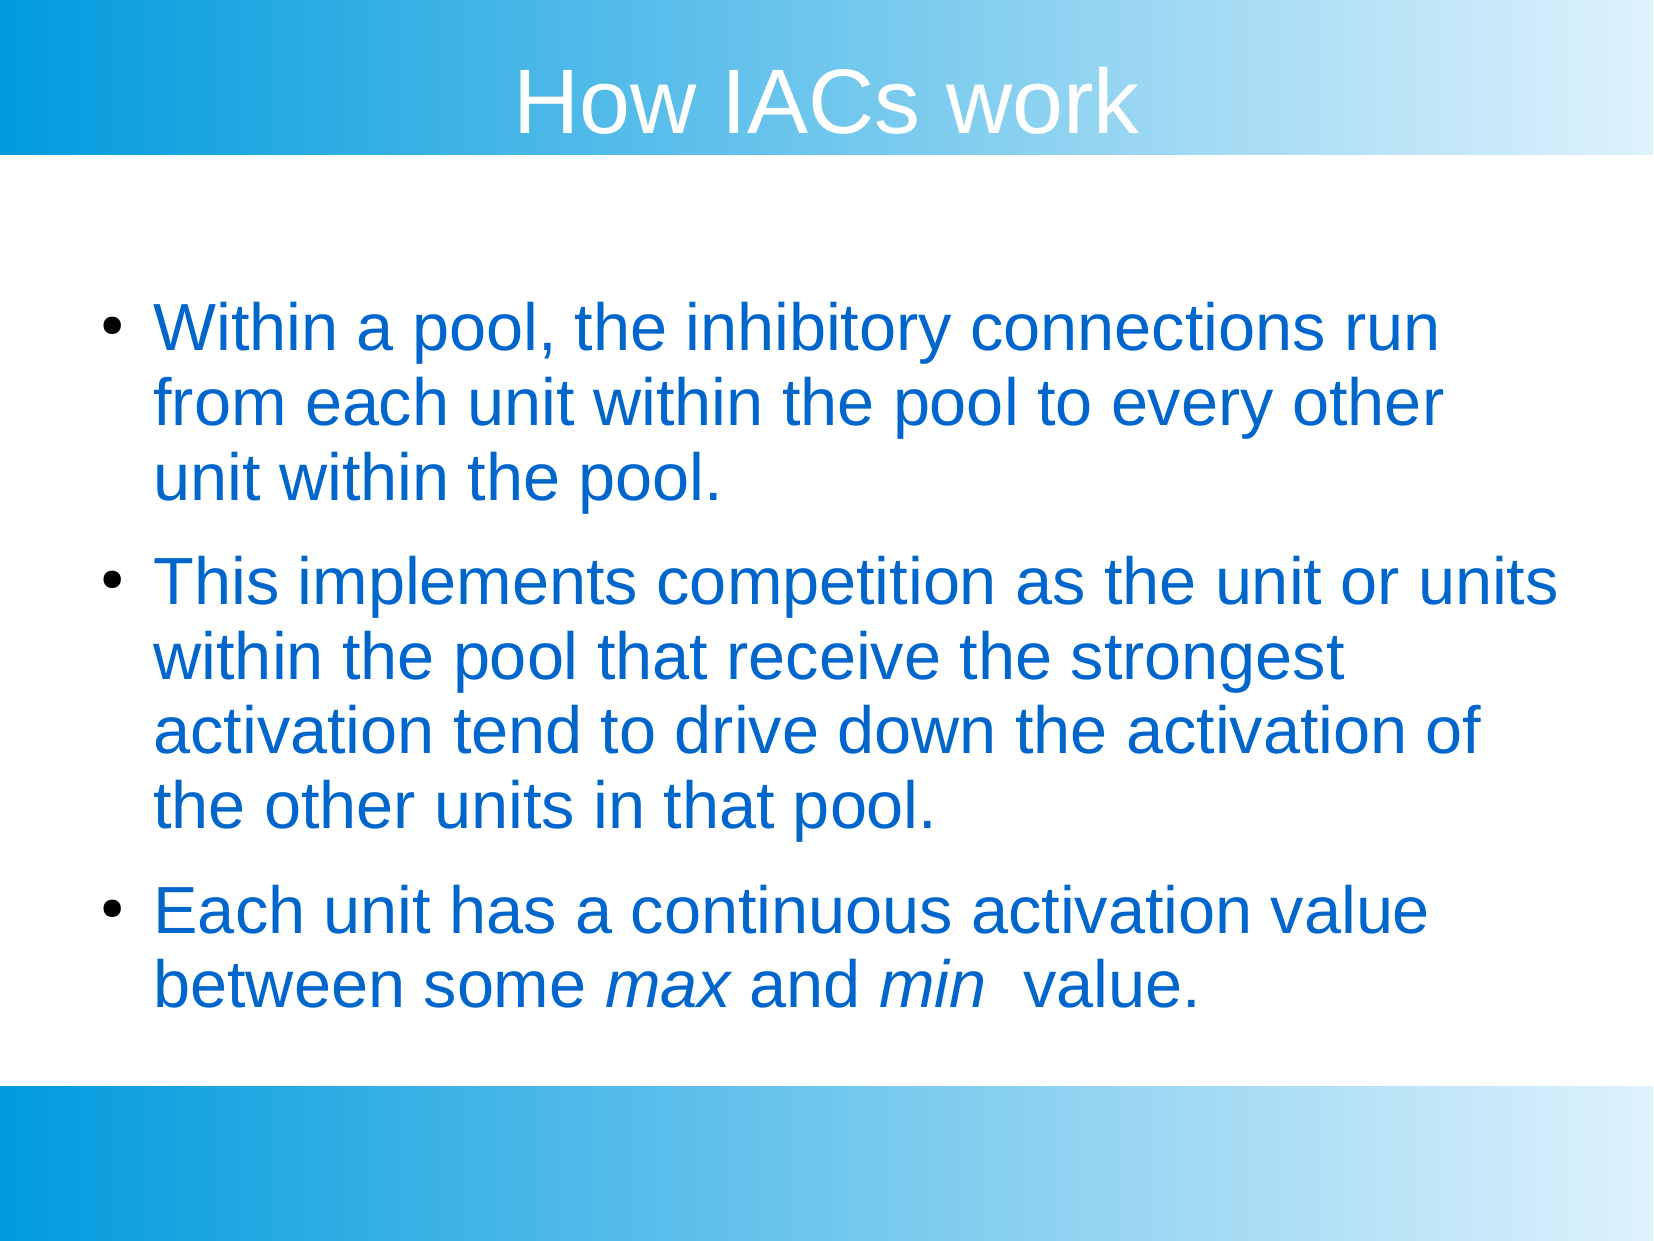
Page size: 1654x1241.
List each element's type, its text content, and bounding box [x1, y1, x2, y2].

list Within a pool, the inhibitory connections run from each unit within the pool to every other unit within the pool. This implements competition as the unit or units within the pool that receive the strongest activation tend to drive down the activation of the other units in that pool. Each unit has a continuous activation value between some max and min value. [82, 290, 1571, 1010]
title How IACs work [82, 49, 1571, 155]
